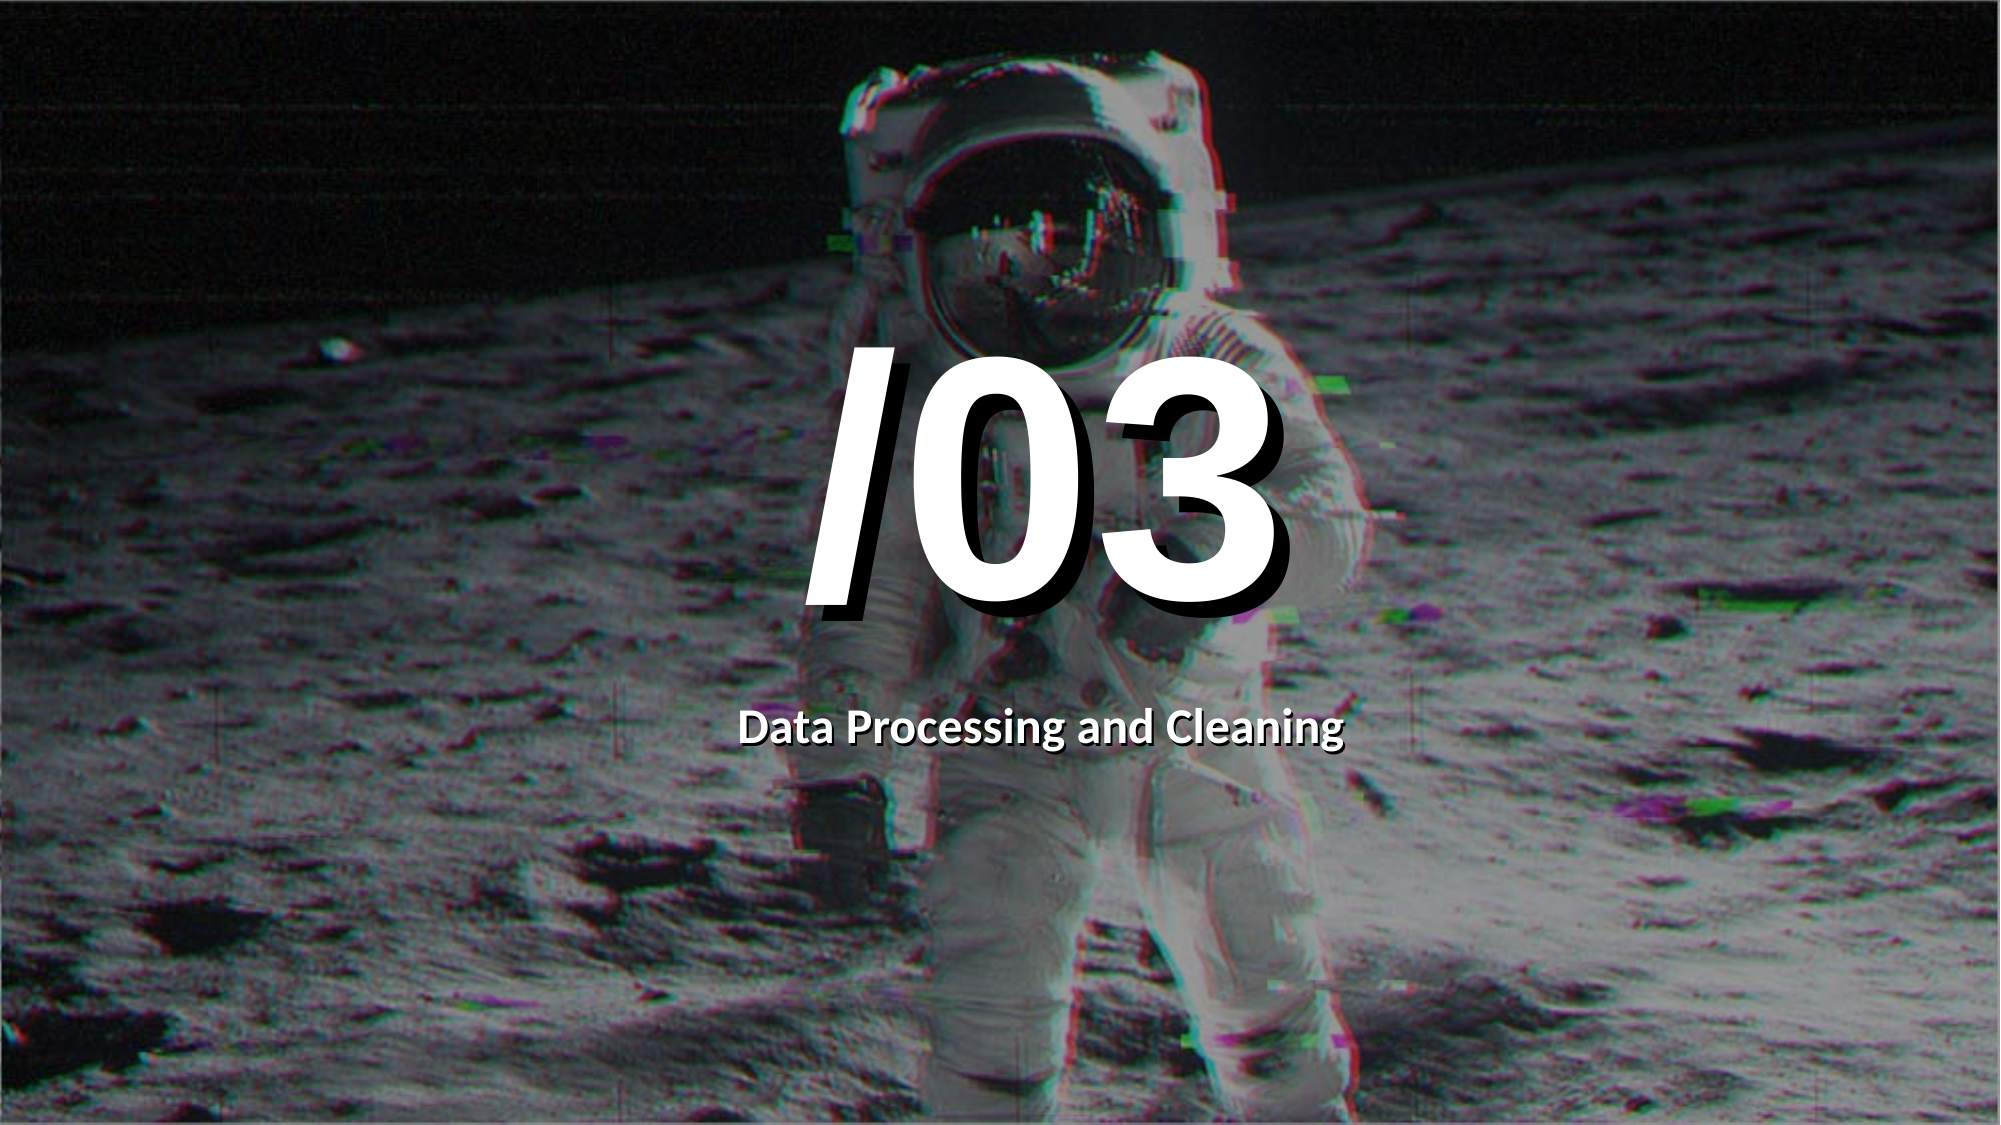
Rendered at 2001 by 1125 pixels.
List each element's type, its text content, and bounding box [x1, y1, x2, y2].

picture [0, 0, 2000, 1125]
text_box /03 [787, 244, 1334, 676]
title Data Processing and Cleaning [596, 693, 1486, 841]
